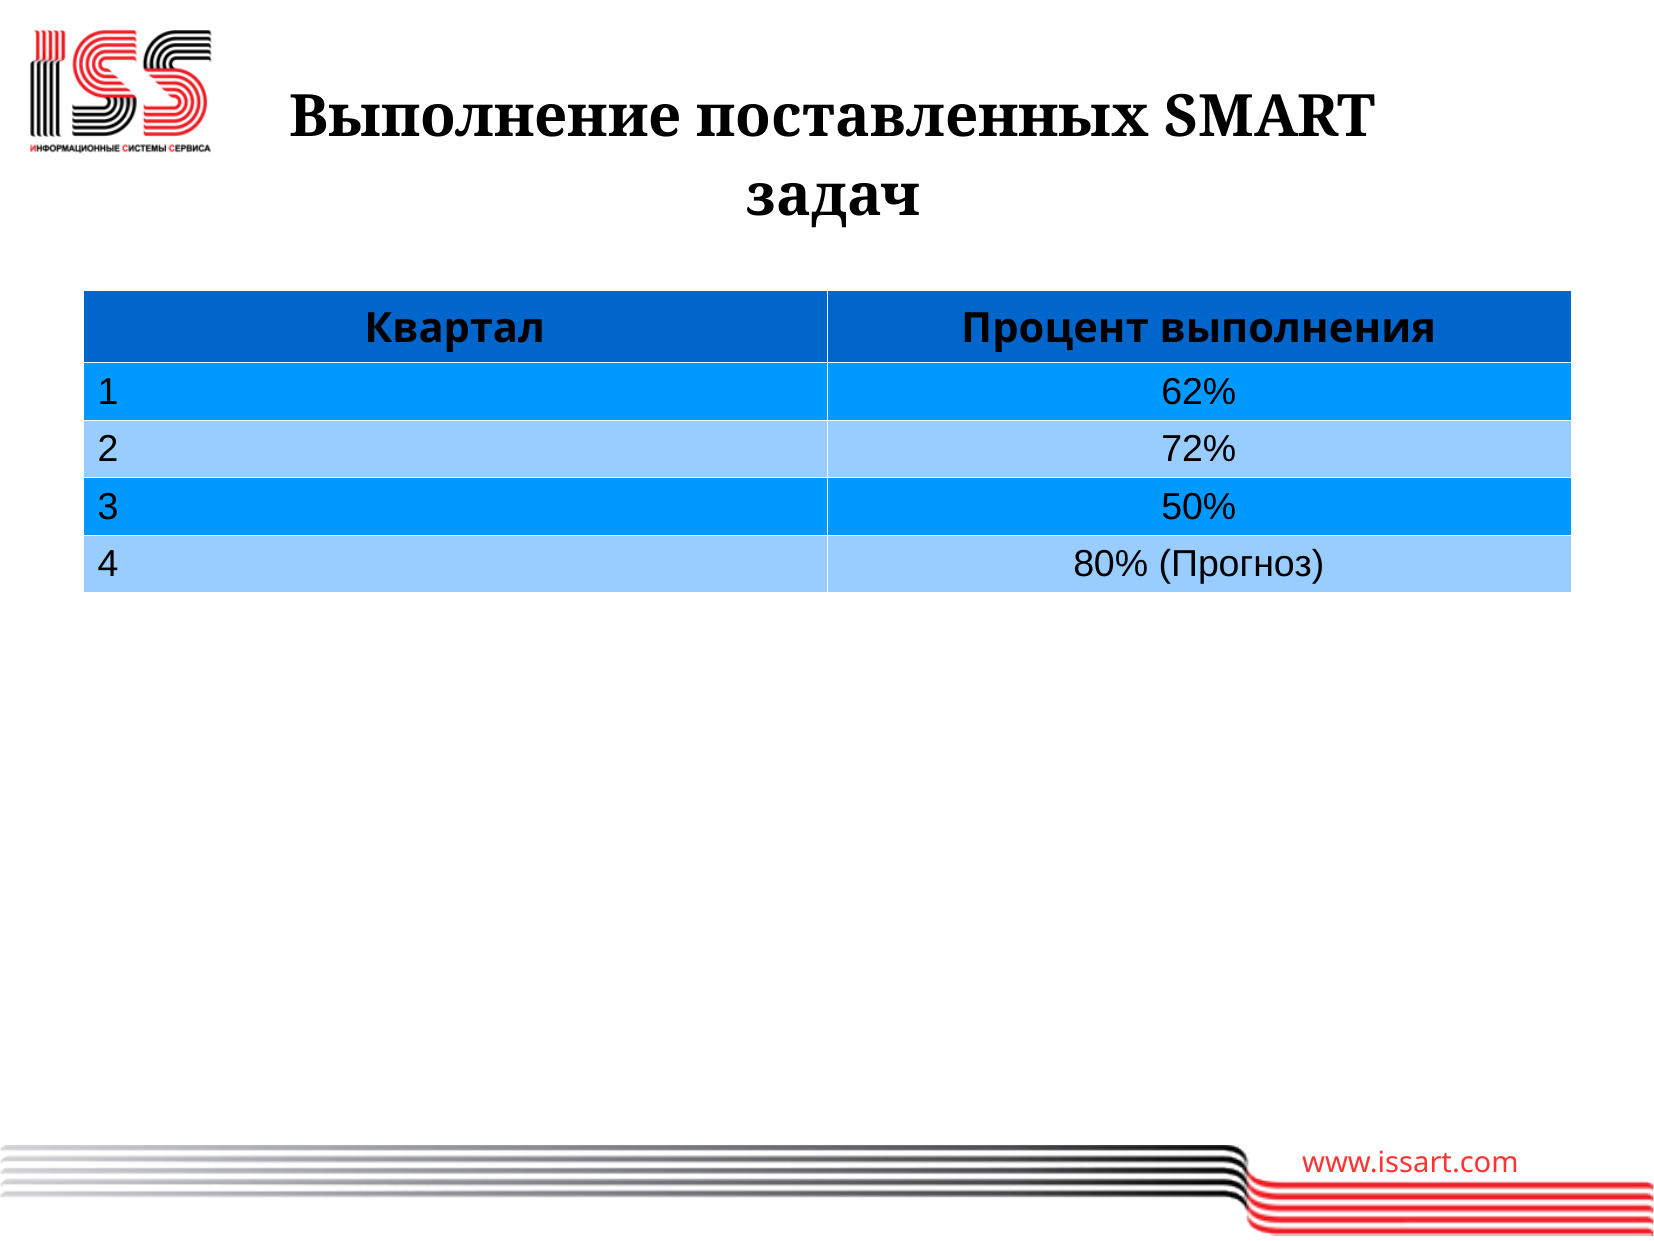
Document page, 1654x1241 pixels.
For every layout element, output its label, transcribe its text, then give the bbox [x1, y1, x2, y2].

picture [29, 30, 213, 154]
title Выполнение поставленных SMART задач [248, 49, 1418, 257]
text_box www.issart.com [1287, 1133, 1619, 1184]
table_cell 50% [828, 478, 1571, 535]
table_cell 62% [828, 363, 1571, 420]
picture [0, 1145, 1654, 1236]
table_cell 1 [84, 363, 827, 420]
table_cell 3 [84, 478, 827, 535]
table_cell 80% (Прогноз) [828, 536, 1571, 592]
table_header Процент выполнения [828, 291, 1571, 362]
table_cell 72% [828, 421, 1571, 477]
table_cell 4 [84, 536, 827, 592]
table_cell 2 [84, 421, 827, 477]
table_header Квартал [84, 291, 827, 362]
